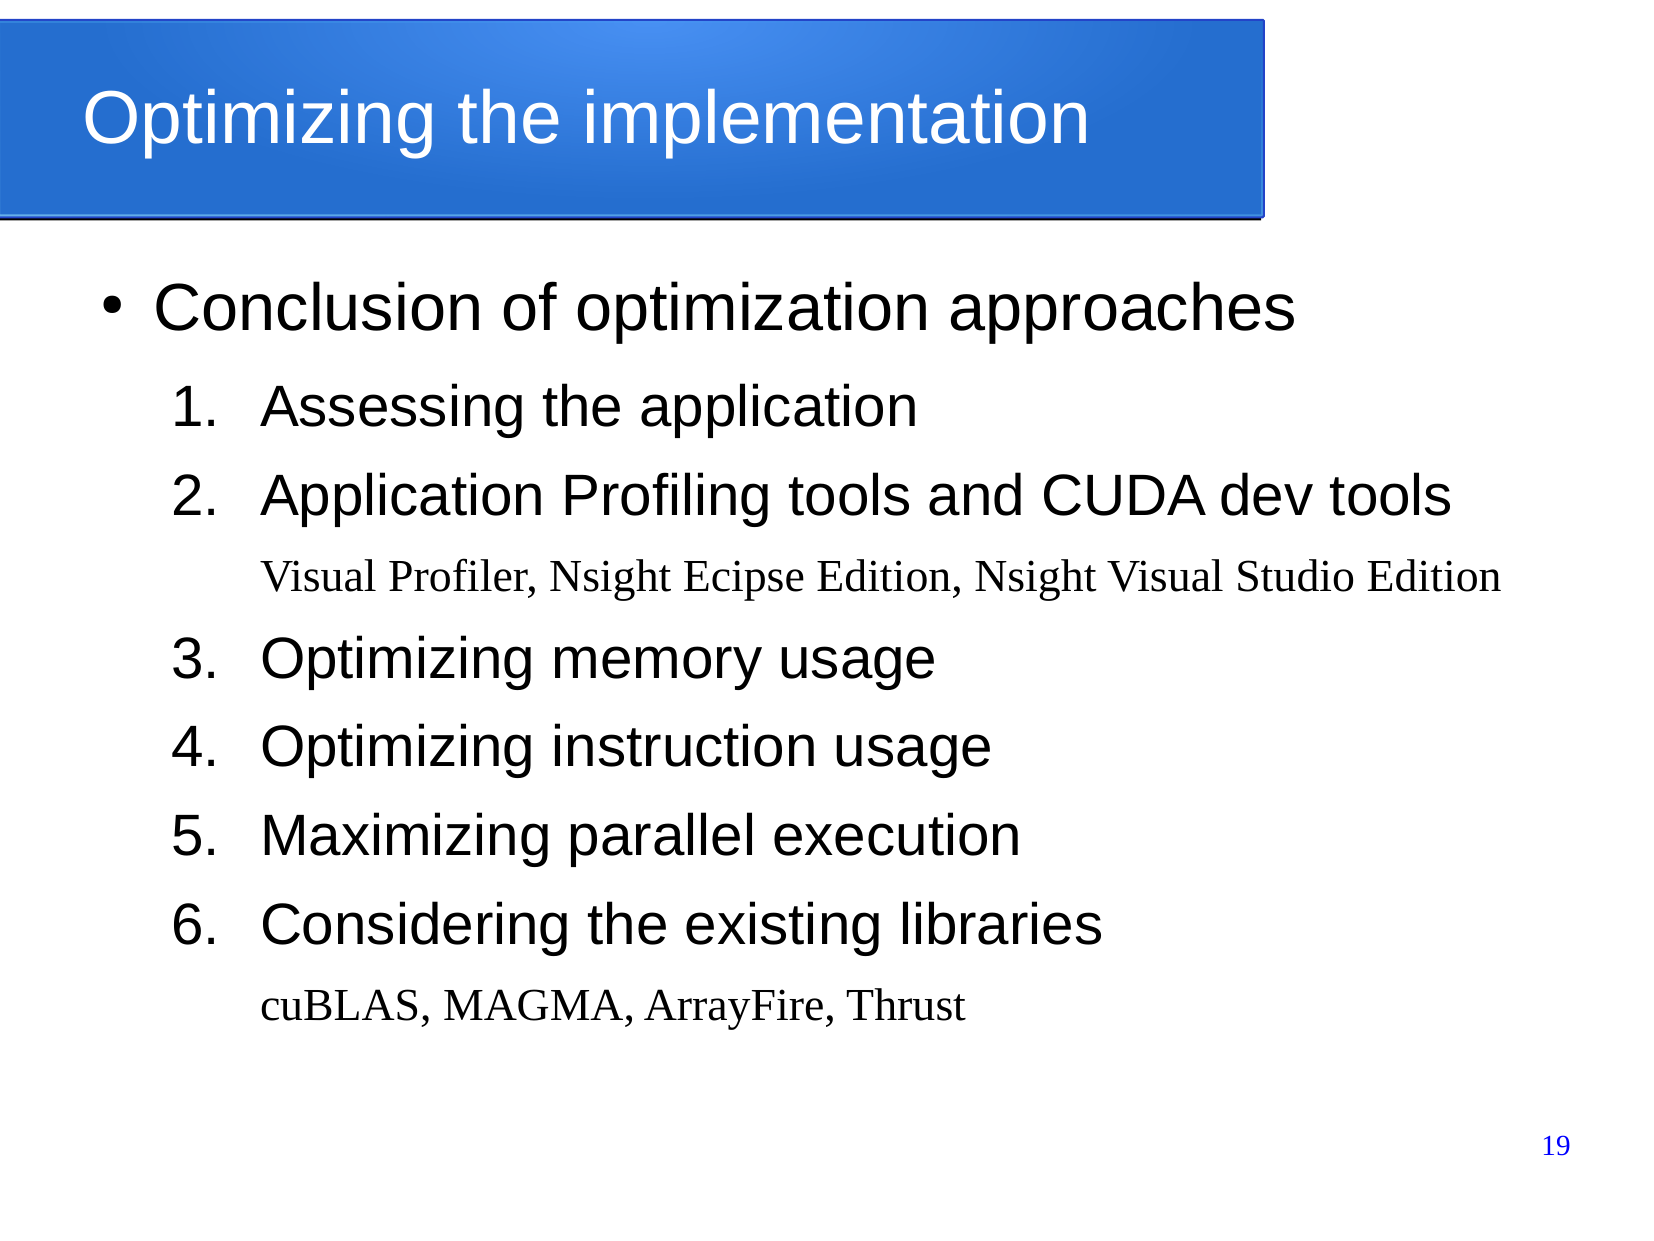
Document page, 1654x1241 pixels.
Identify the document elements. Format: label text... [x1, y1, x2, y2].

title Optimizing the implementation [82, 25, 1250, 211]
list Conclusion of optimization approaches Assessing the application Application Profiling tools and CUDA dev tools Visual Profiler, Nsight Ecipse Edition, Nsight Visual Studio Edition Optimizing memory usage Optimizing instruction usage Maximizing parallel execution Considering the existing libraries cuBLAS, MAGMA, ArrayFire, Thrust [82, 269, 1538, 1201]
